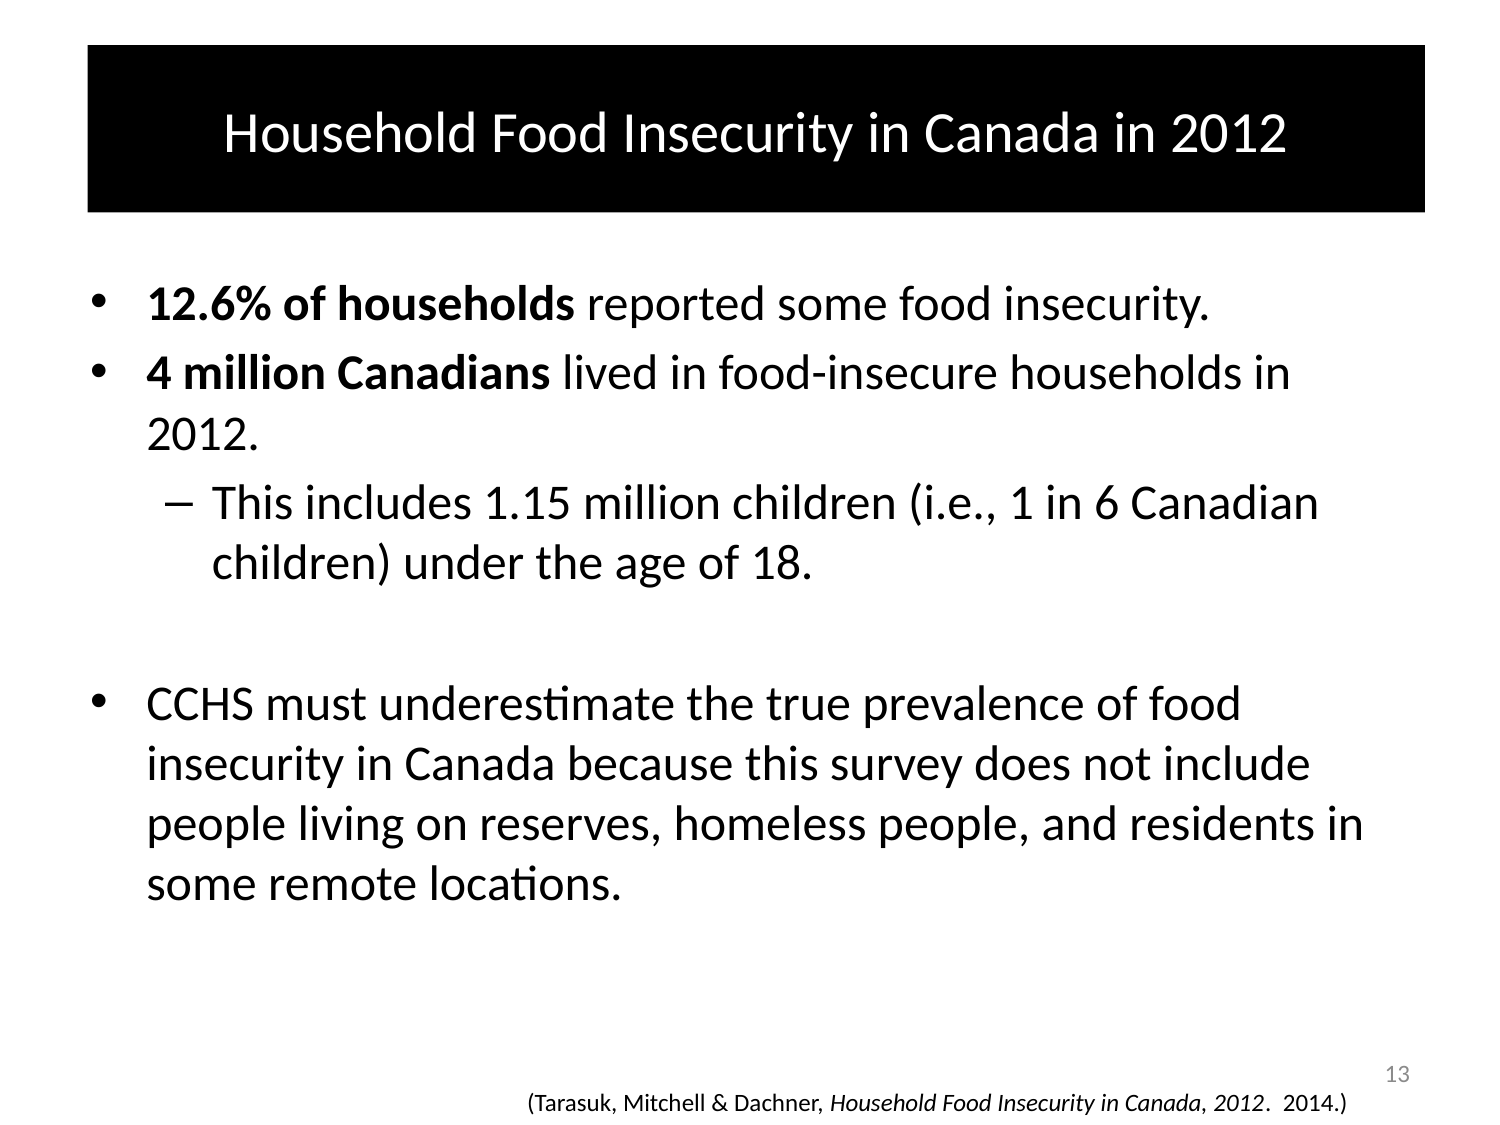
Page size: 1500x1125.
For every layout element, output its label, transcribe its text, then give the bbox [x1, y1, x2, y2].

title Household Food Insecurity in Canada in 2012 [87, 45, 1425, 213]
text_box (Tarasuk, Mitchell & Dachner, Household Food Insecurity in Canada, 2012. 2014.) [512, 1079, 1500, 1125]
list 12.6% of households reported some food insecurity. 4 million Canadians lived in food-insecure households in 2012. This includes 1.15 million children (i.e., 1 in 6 Canadian children) under the age of 18. CCHS must underestimate the true prevalence of food insecurity in Canada because this survey does not include people living on reserves, homeless people, and residents in some remote locations. [75, 262, 1425, 1005]
slide_number <number> [1074, 1042, 1425, 1079]
